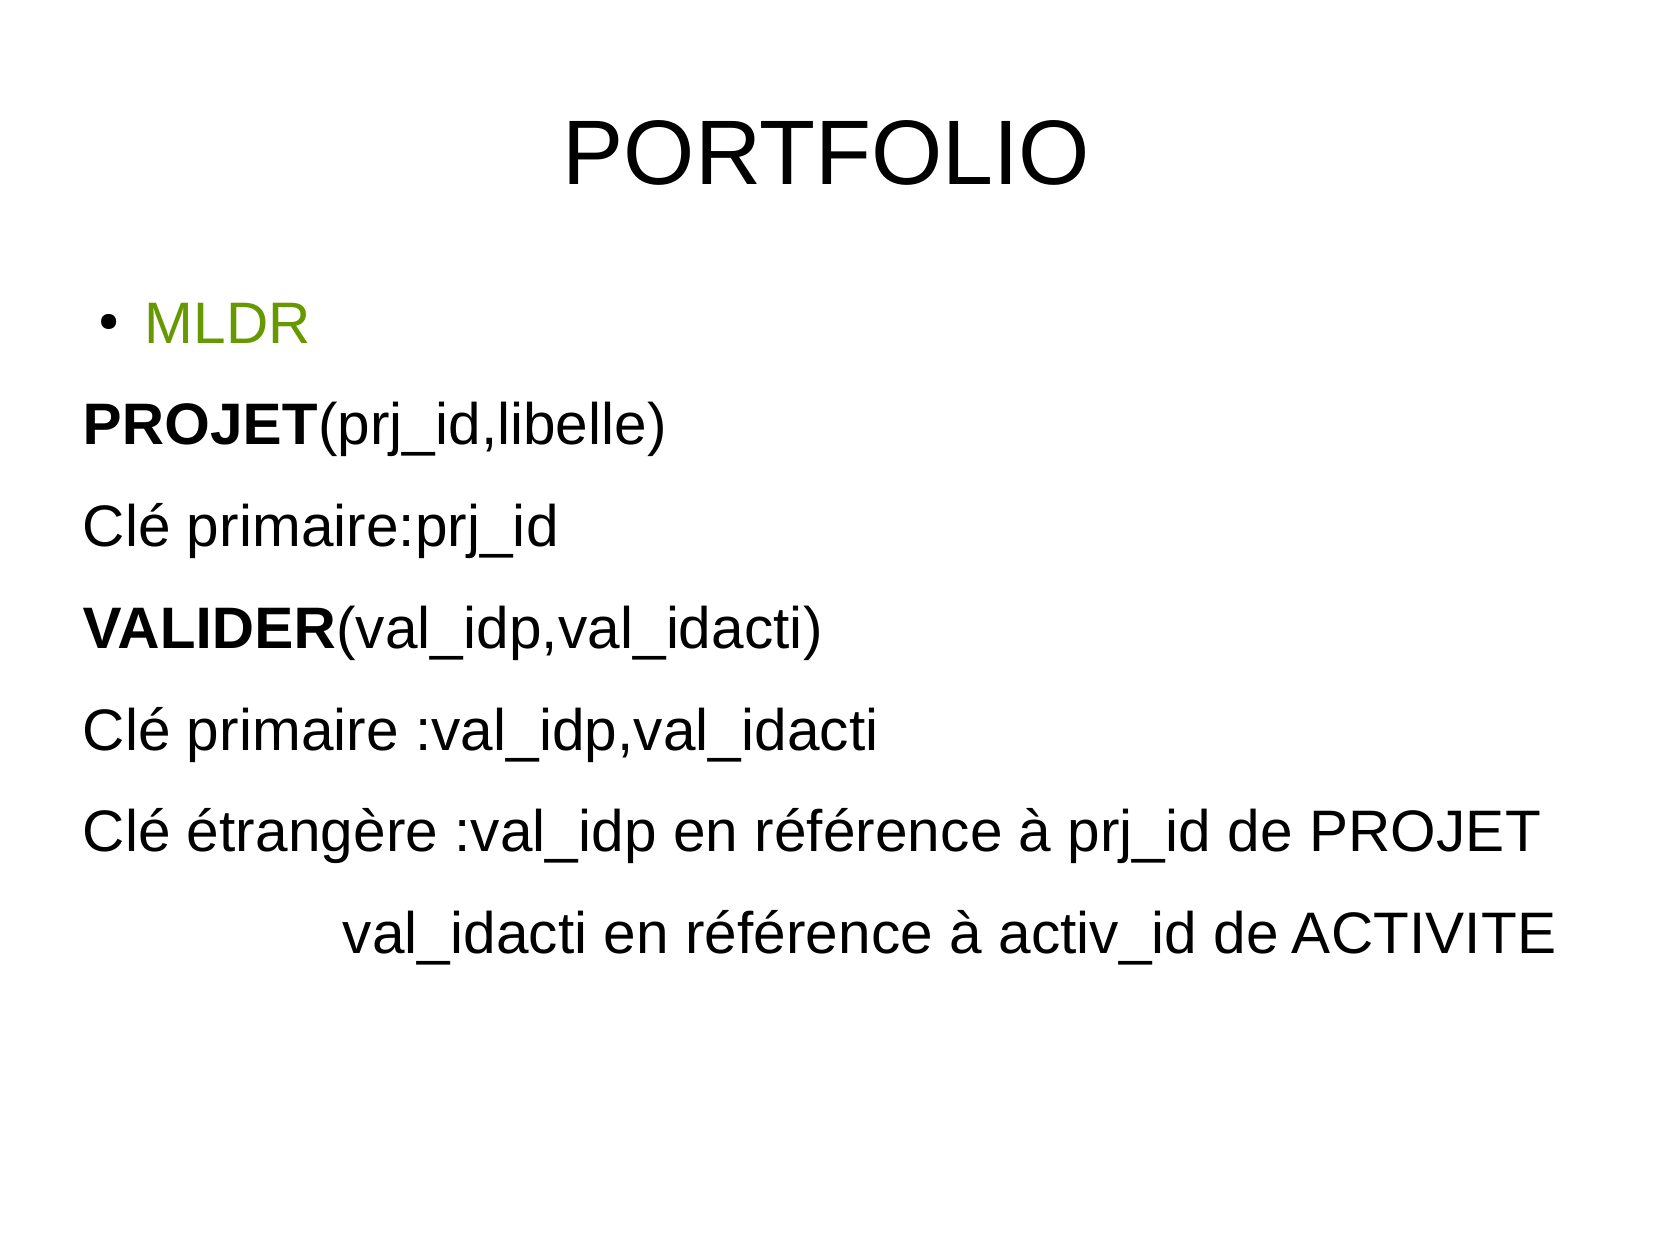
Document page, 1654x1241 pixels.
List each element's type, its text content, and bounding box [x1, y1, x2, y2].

list MLDR PROJET(prj_id,libelle) Clé primaire:prj_id VALIDER(val_idp,val_idacti) Clé primaire :val_idp,val_idacti Clé étrangère :val_idp en référence à prj_id de PROJET val_idacti en référence à activ_id de ACTIVITE [82, 290, 1571, 1010]
title PORTFOLIO [82, 49, 1571, 257]
